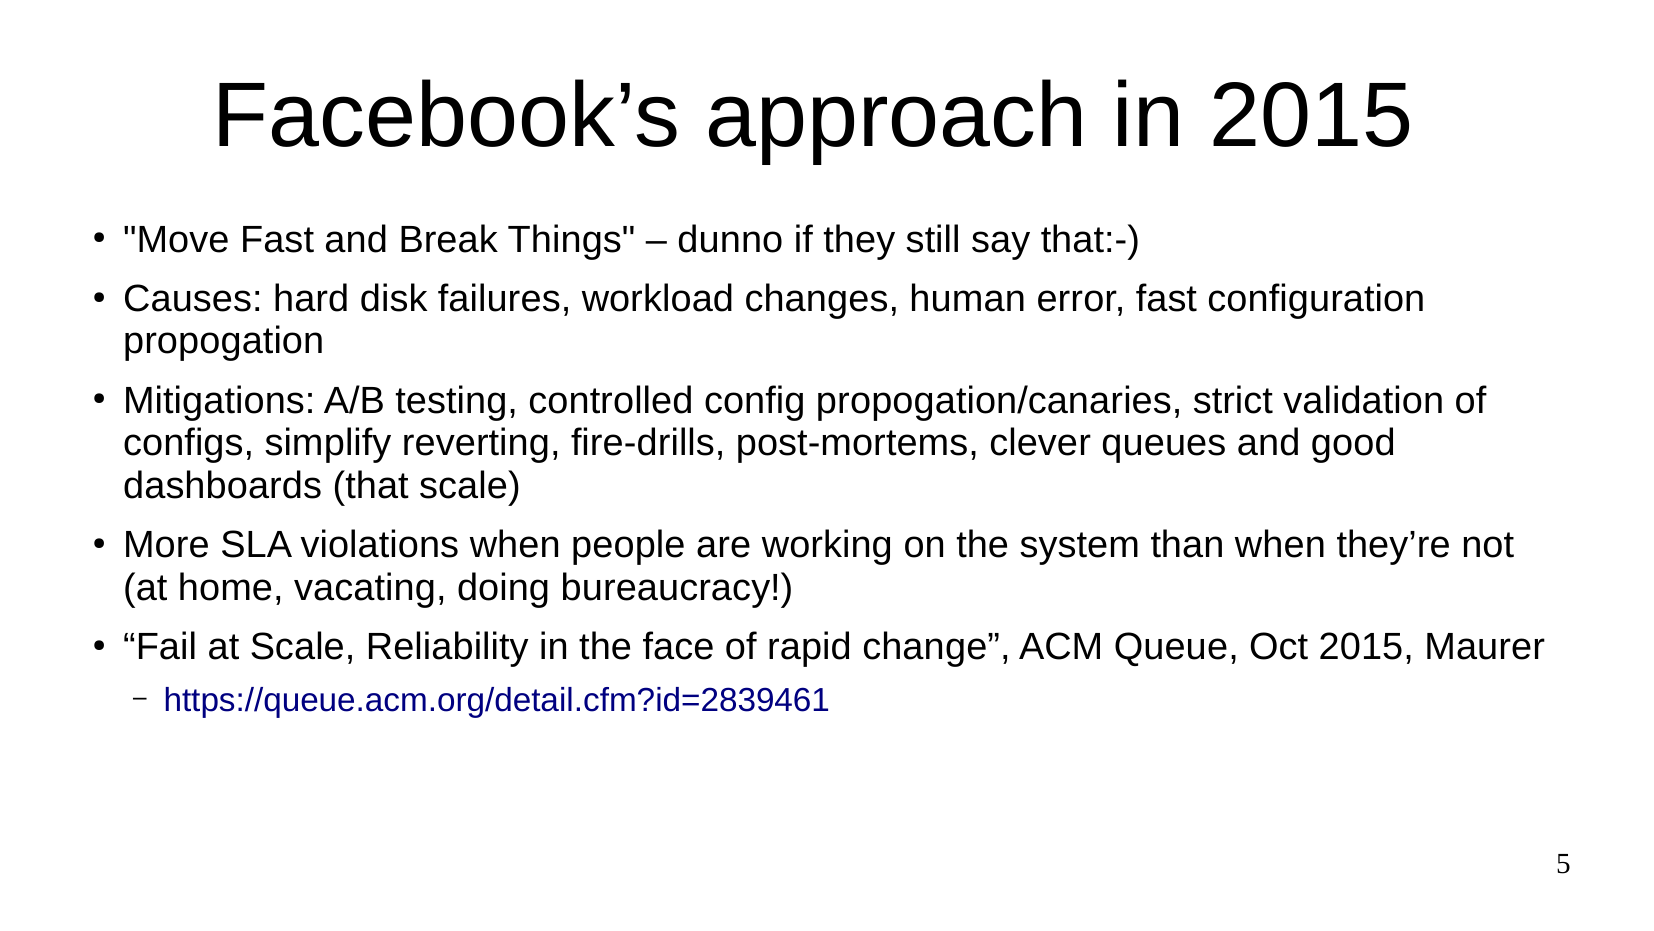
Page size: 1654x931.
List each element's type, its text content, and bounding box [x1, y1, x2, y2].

list "Move Fast and Break Things" – dunno if they still say that:-) Causes: hard disk failures, workload changes, human error, fast configuration propogation Mitigations: A/B testing, controlled config propogation/canaries, strict validation of configs, simplify reverting, fire-drills, post-mortems, clever queues and good dashboards (that scale) More SLA violations when people are working on the system than when they’re not (at home, vacating, doing bureaucracy!) “Fail at Scale, Reliability in the face of rapid change”, ACM Queue, Oct 2015, Maurer https://queue.acm.org/detail.cfm?id=2839461 [82, 217, 1571, 758]
title Facebook’s approach in 2015 [82, 37, 1571, 193]
